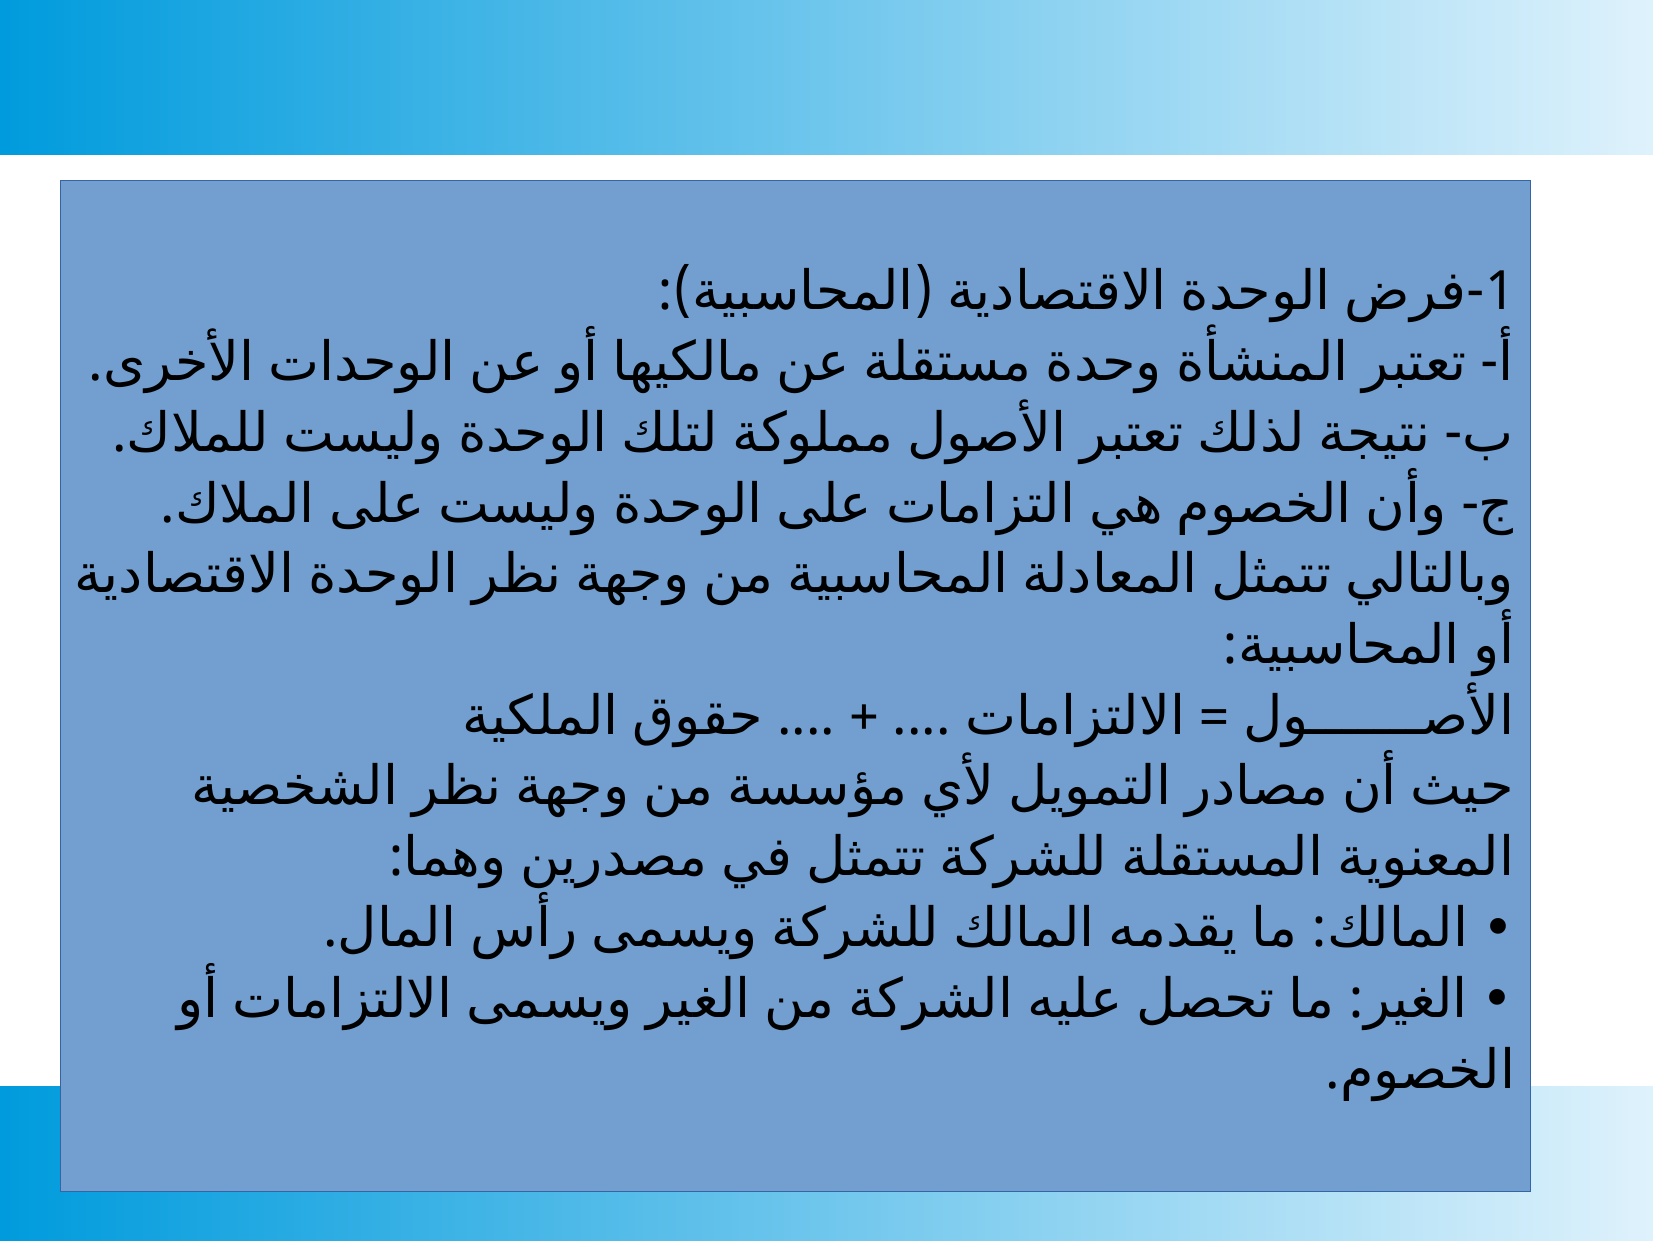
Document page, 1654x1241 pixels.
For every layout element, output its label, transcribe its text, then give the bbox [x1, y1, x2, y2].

text_box 1-فرض الوحدة الاقتصادية (المحاسبية): ‌أ- تعتبر المنشأة وحدة مستقلة عن مالكيها أو عن الوحدات الأخرى. ‌ب- نتيجة لذلك تعتبر الأصول مملوكة لتلك الوحدة وليست للملاك. ‌ج- وأن الخصوم هي التزامات على الوحدة وليست على الملاك. وبالتالي تتمثل المعادلة المحاسبية من وجهة نظر الوحدة الاقتصادية أو المحاسبية: الأصـــــــول = الالتزامات .... + .... حقوق الملكية حيث أن مصادر التمويل لأي مؤسسة من وجهة نظر الشخصية المعنوية المستقلة للشركة تتمثل في مصدرين وهما: • المالك: ما يقدمه المالك للشركة ويسمى رأس المال. • الغير: ما تحصل عليه الشركة من الغير ويسمى الالتزامات أو الخصوم. [60, 180, 1531, 1125]
